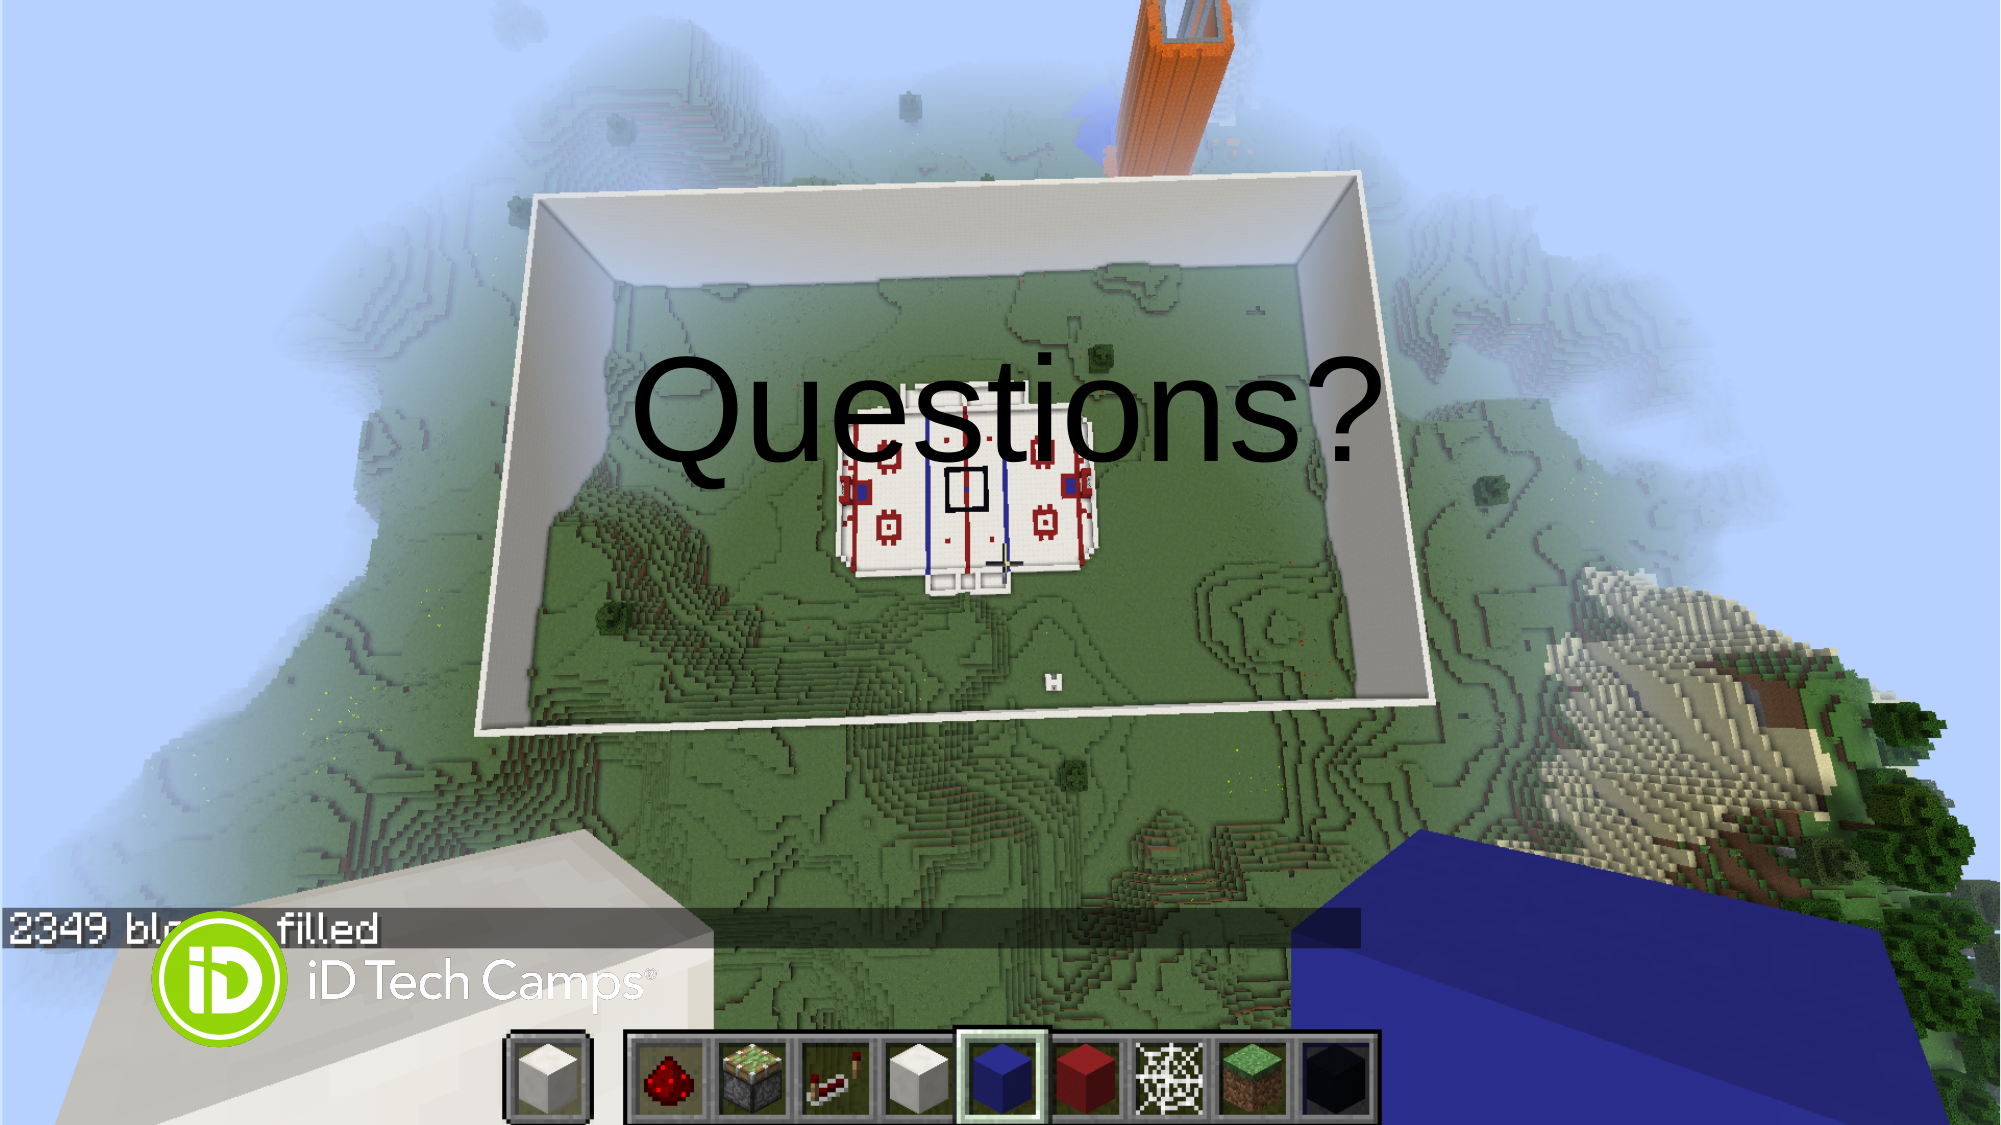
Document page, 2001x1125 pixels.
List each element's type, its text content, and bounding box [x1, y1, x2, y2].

text_box Questions? [483, 296, 1533, 576]
picture [2, 0, 2001, 1125]
